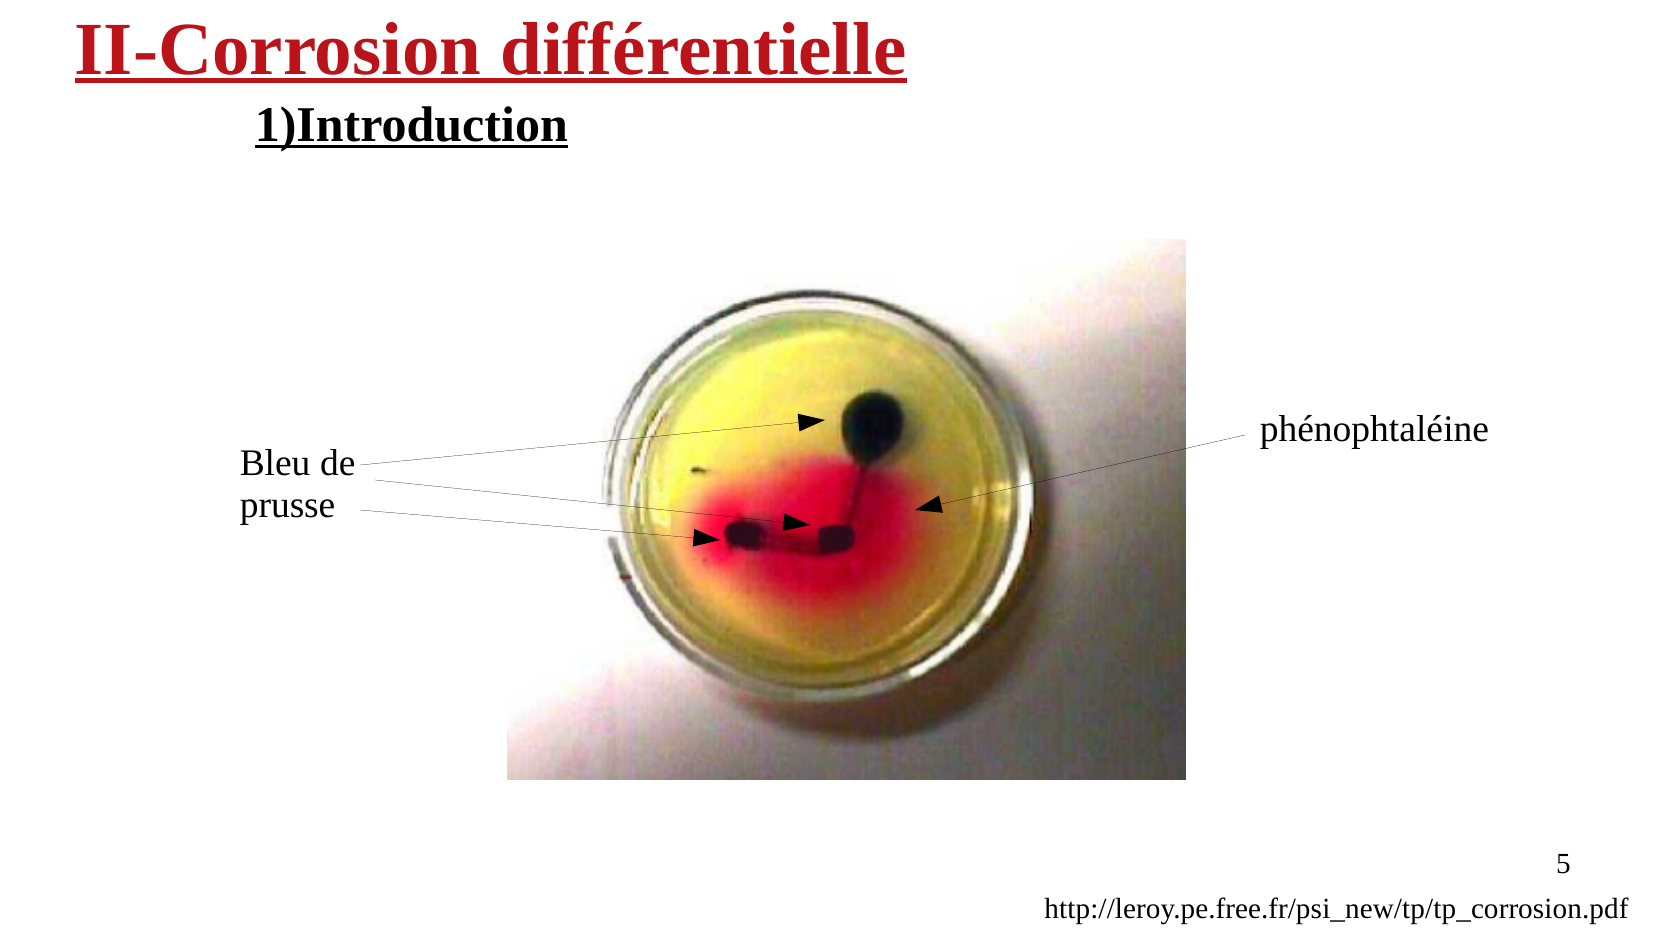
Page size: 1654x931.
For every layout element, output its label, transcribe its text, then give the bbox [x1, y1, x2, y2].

text_box http://leroy.pe.free.fr/psi_new/tp/tp_corrosion.pdf [1029, 885, 1654, 931]
text_box Bleu de prusse [225, 435, 406, 575]
text_box phénophtaléine [1245, 400, 1516, 541]
text_box II-Corrosion différentielle [60, 0, 1081, 181]
picture [507, 239, 1186, 781]
text_box 1)Introduction [240, 90, 1261, 189]
